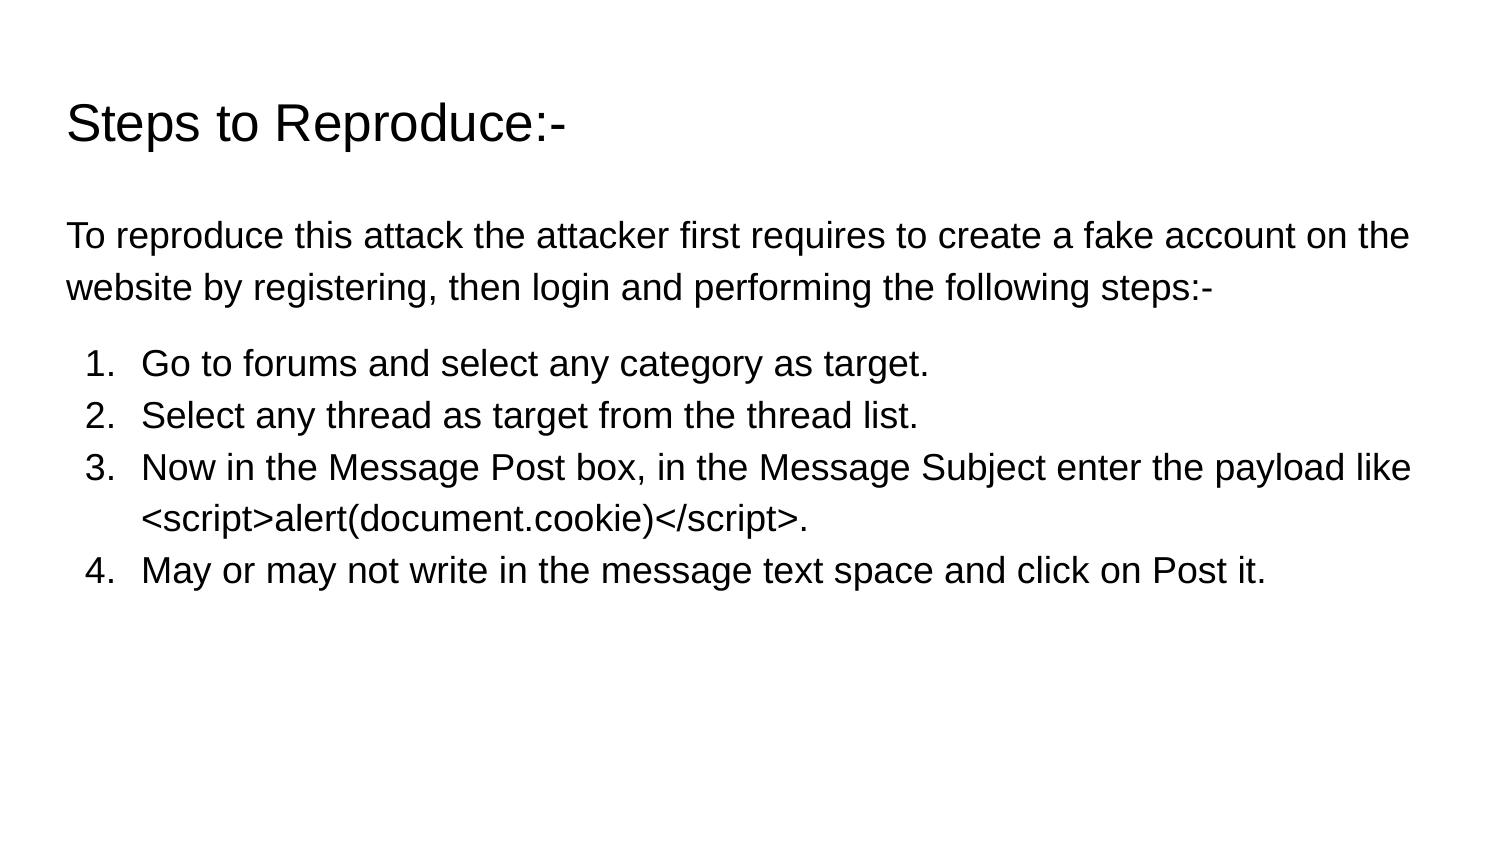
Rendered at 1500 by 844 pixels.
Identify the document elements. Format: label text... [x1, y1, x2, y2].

list To reproduce this attack the attacker first requires to create a fake account on the website by registering, then login and performing the following steps:- Go to forums and select any category as target. Select any thread as target from the thread list. Now in the Message Post box, in the Message Subject enter the payload like <script>alert(document.cookie)</script>. May or may not write in the message text space and click on Post it. [51, 189, 1449, 750]
title Steps to Reproduce:- [51, 72, 1449, 167]
